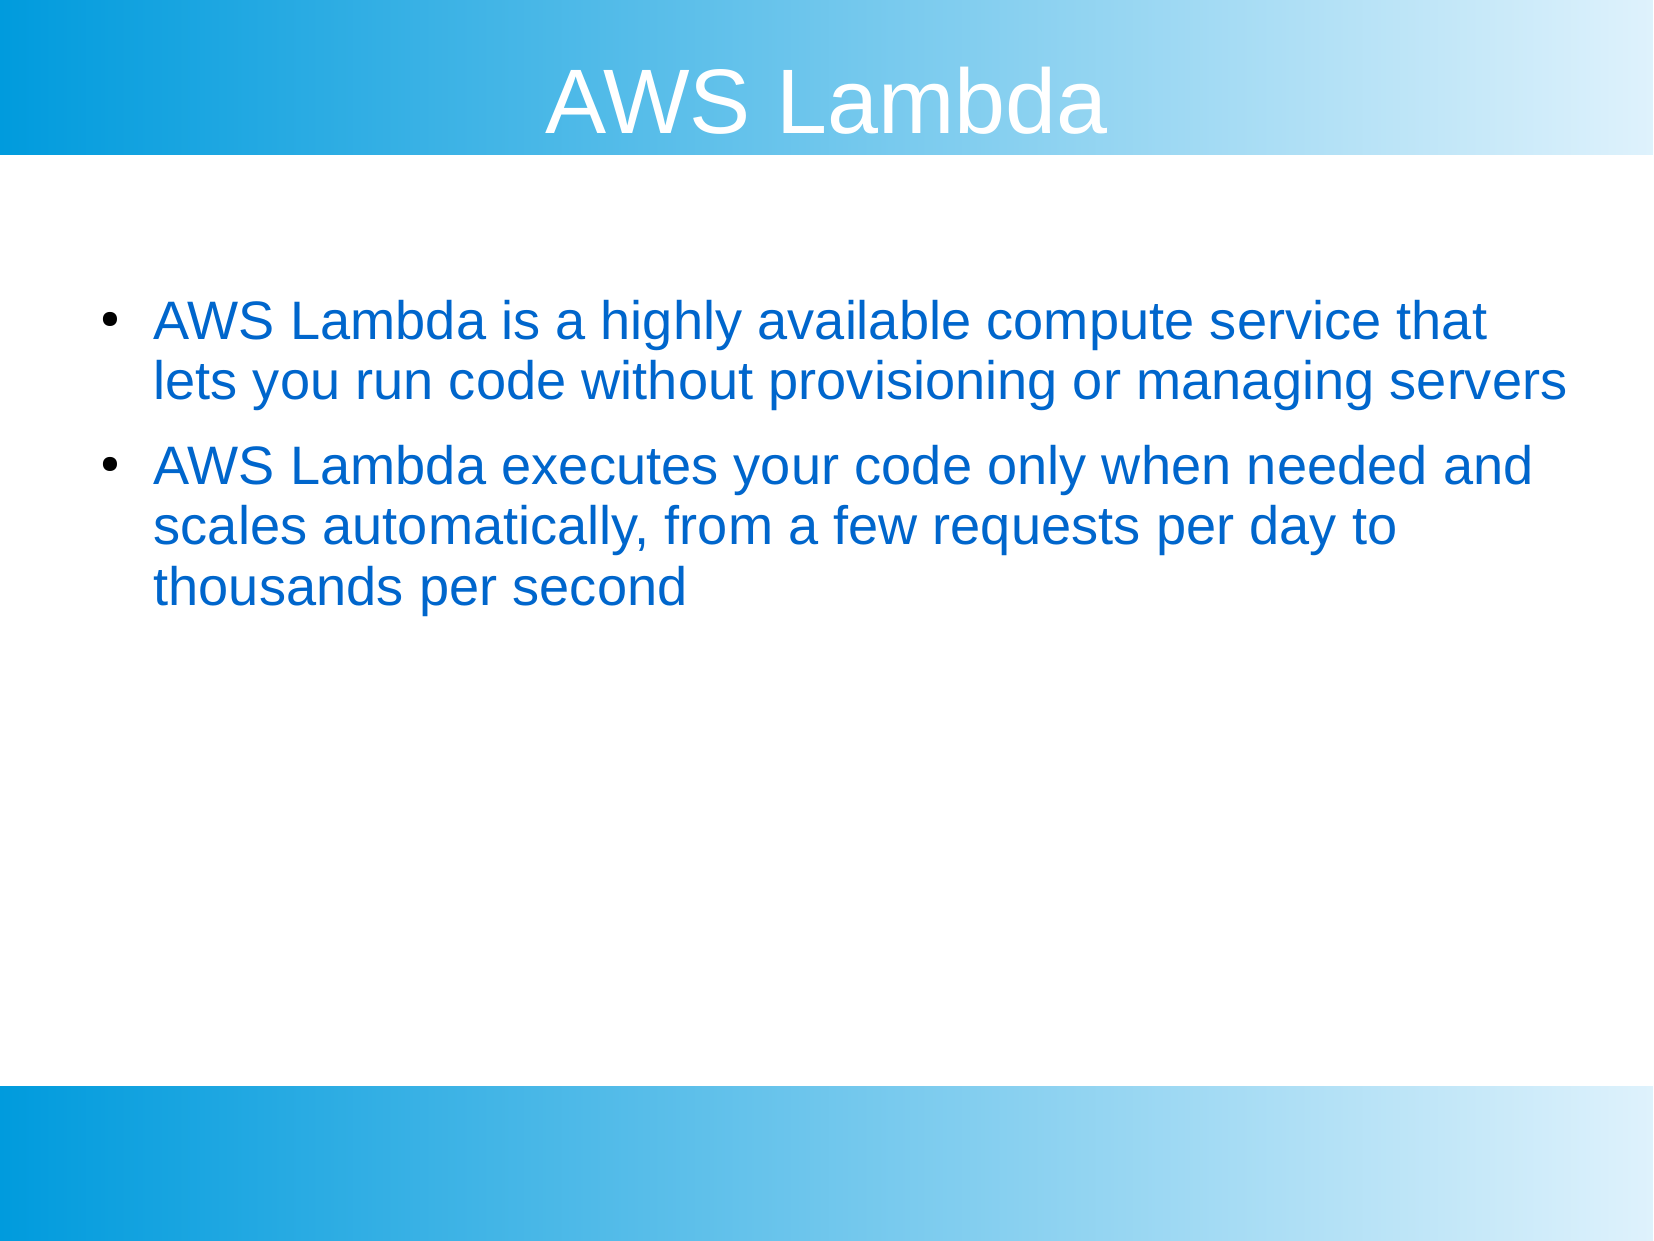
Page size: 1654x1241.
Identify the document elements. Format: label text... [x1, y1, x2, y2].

title AWS Lambda [82, 49, 1571, 155]
list AWS Lambda is a highly available compute service that lets you run code without provisioning or managing servers AWS Lambda executes your code only when needed and scales automatically, from a few requests per day to thousands per second [82, 290, 1571, 1010]
